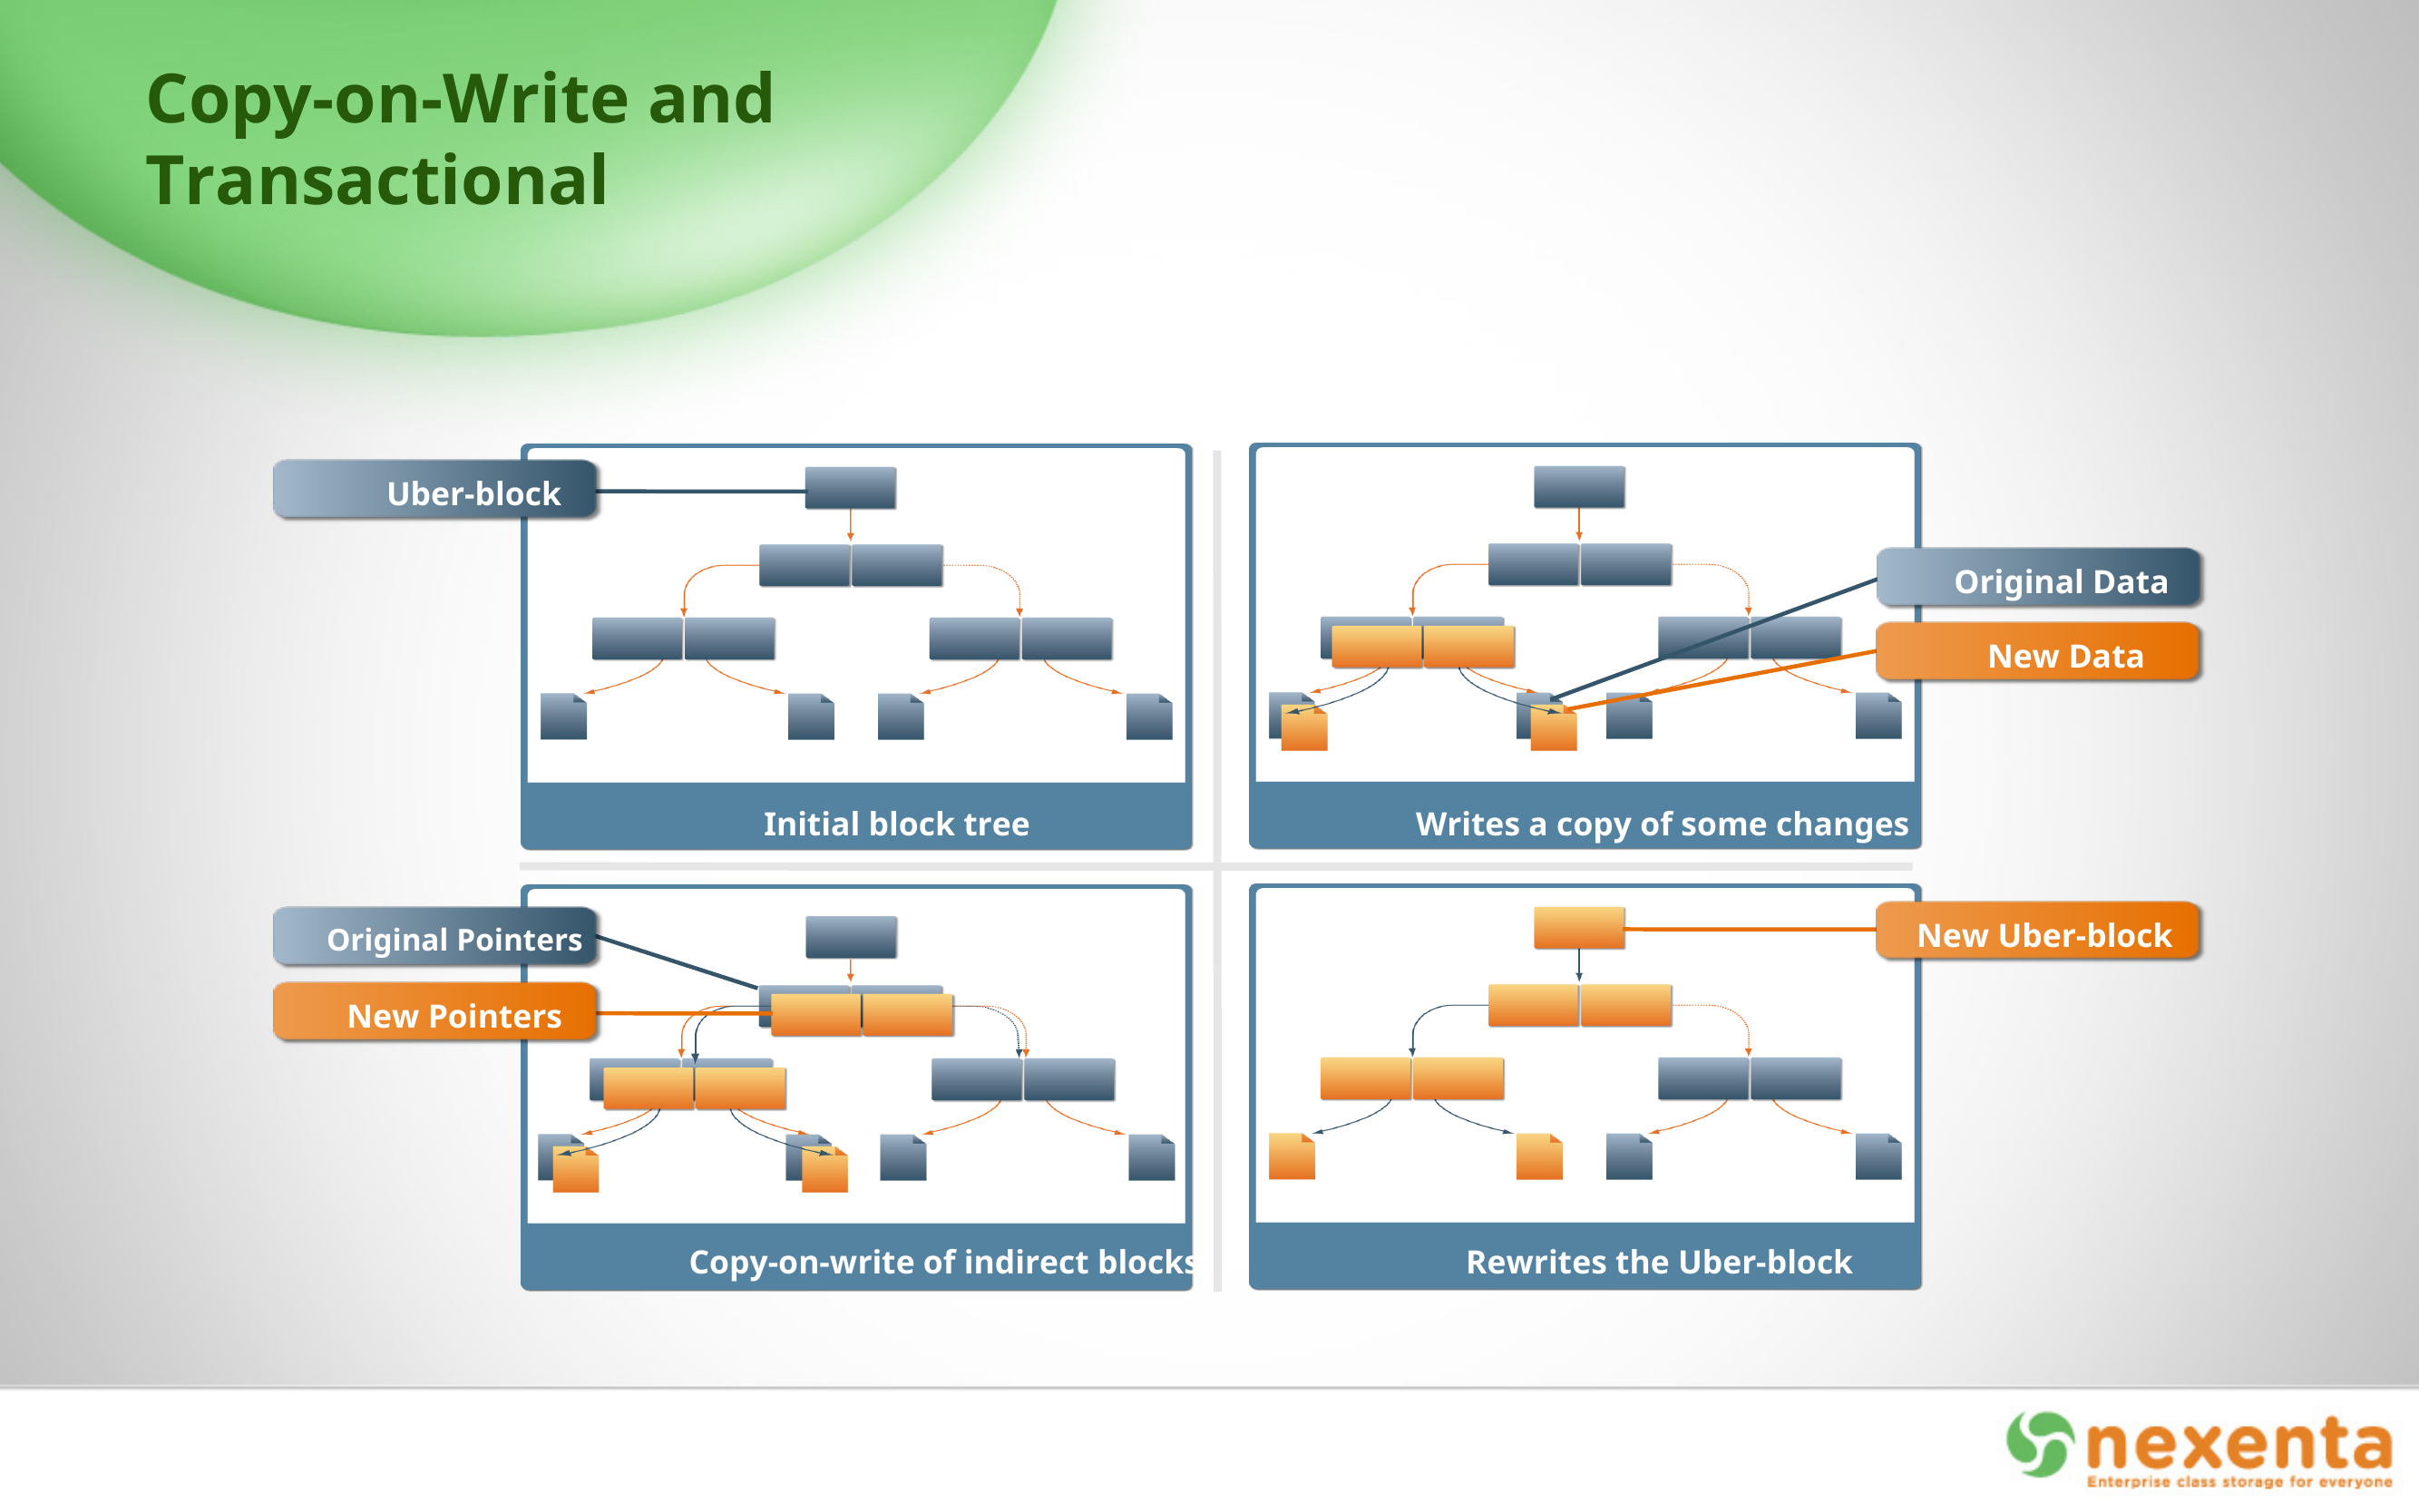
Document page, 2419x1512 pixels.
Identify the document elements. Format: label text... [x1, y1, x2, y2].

text_box Initial block tree [695, 796, 1100, 854]
text_box Rewrites the Uber-block [1365, 1235, 1954, 1293]
text_box New Pointers [307, 1009, 601, 1088]
picture [0, 0, 2419, 1512]
text_box New Uber-block [1888, 908, 2201, 1008]
text_box Uber-block [325, 467, 623, 524]
text_box New Data [1944, 629, 2189, 728]
text_box Writes a copy of some changes [1285, 796, 2041, 854]
text_box Copy-on-write of indirect blocks [559, 1235, 1331, 1293]
text_box Original Pointers [284, 914, 626, 1009]
text_box Copy-on-Write and Transactional [145, 54, 987, 240]
text_box Original Data [1912, 554, 2211, 654]
